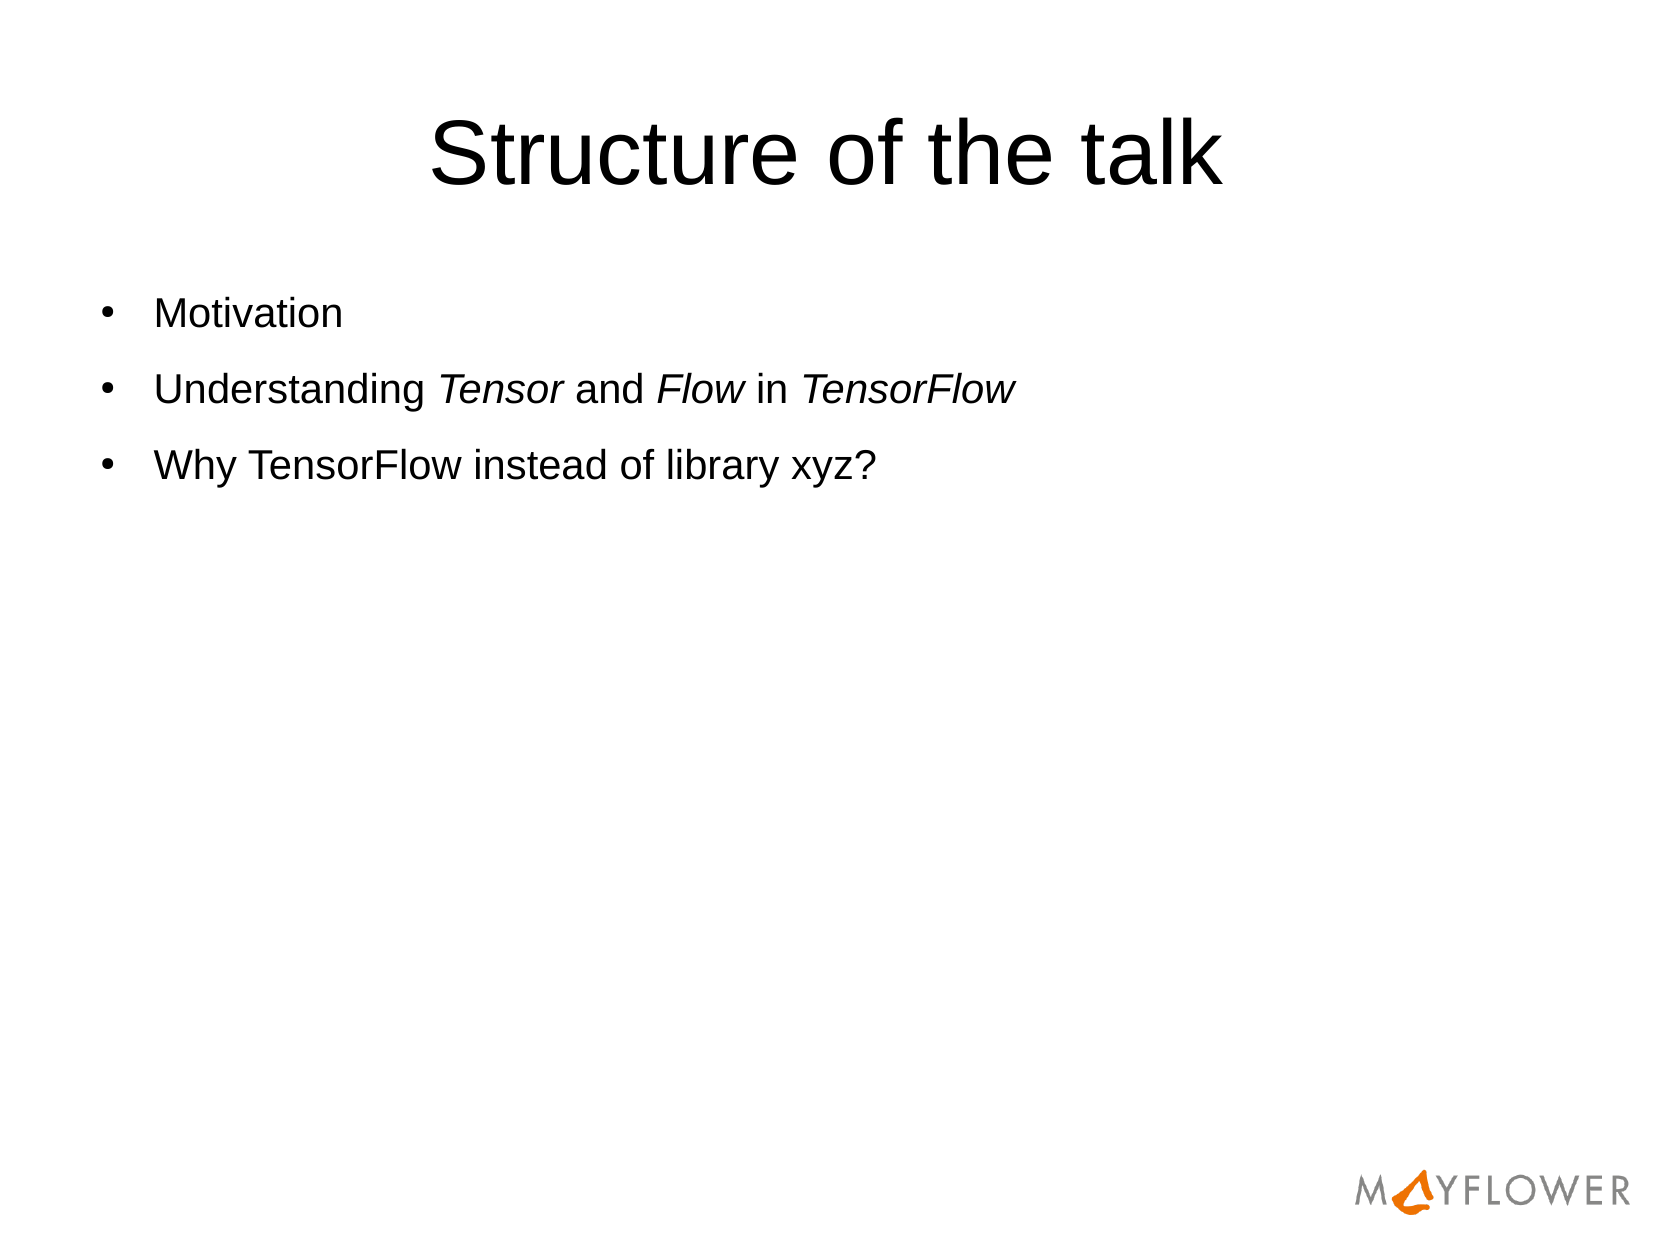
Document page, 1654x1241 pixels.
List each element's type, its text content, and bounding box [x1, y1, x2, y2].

title Structure of the talk [82, 49, 1571, 257]
picture [1355, 1169, 1630, 1215]
list Motivation Understanding Tensor and Flow in TensorFlow Why TensorFlow instead of library xyz? [82, 290, 1571, 1010]
